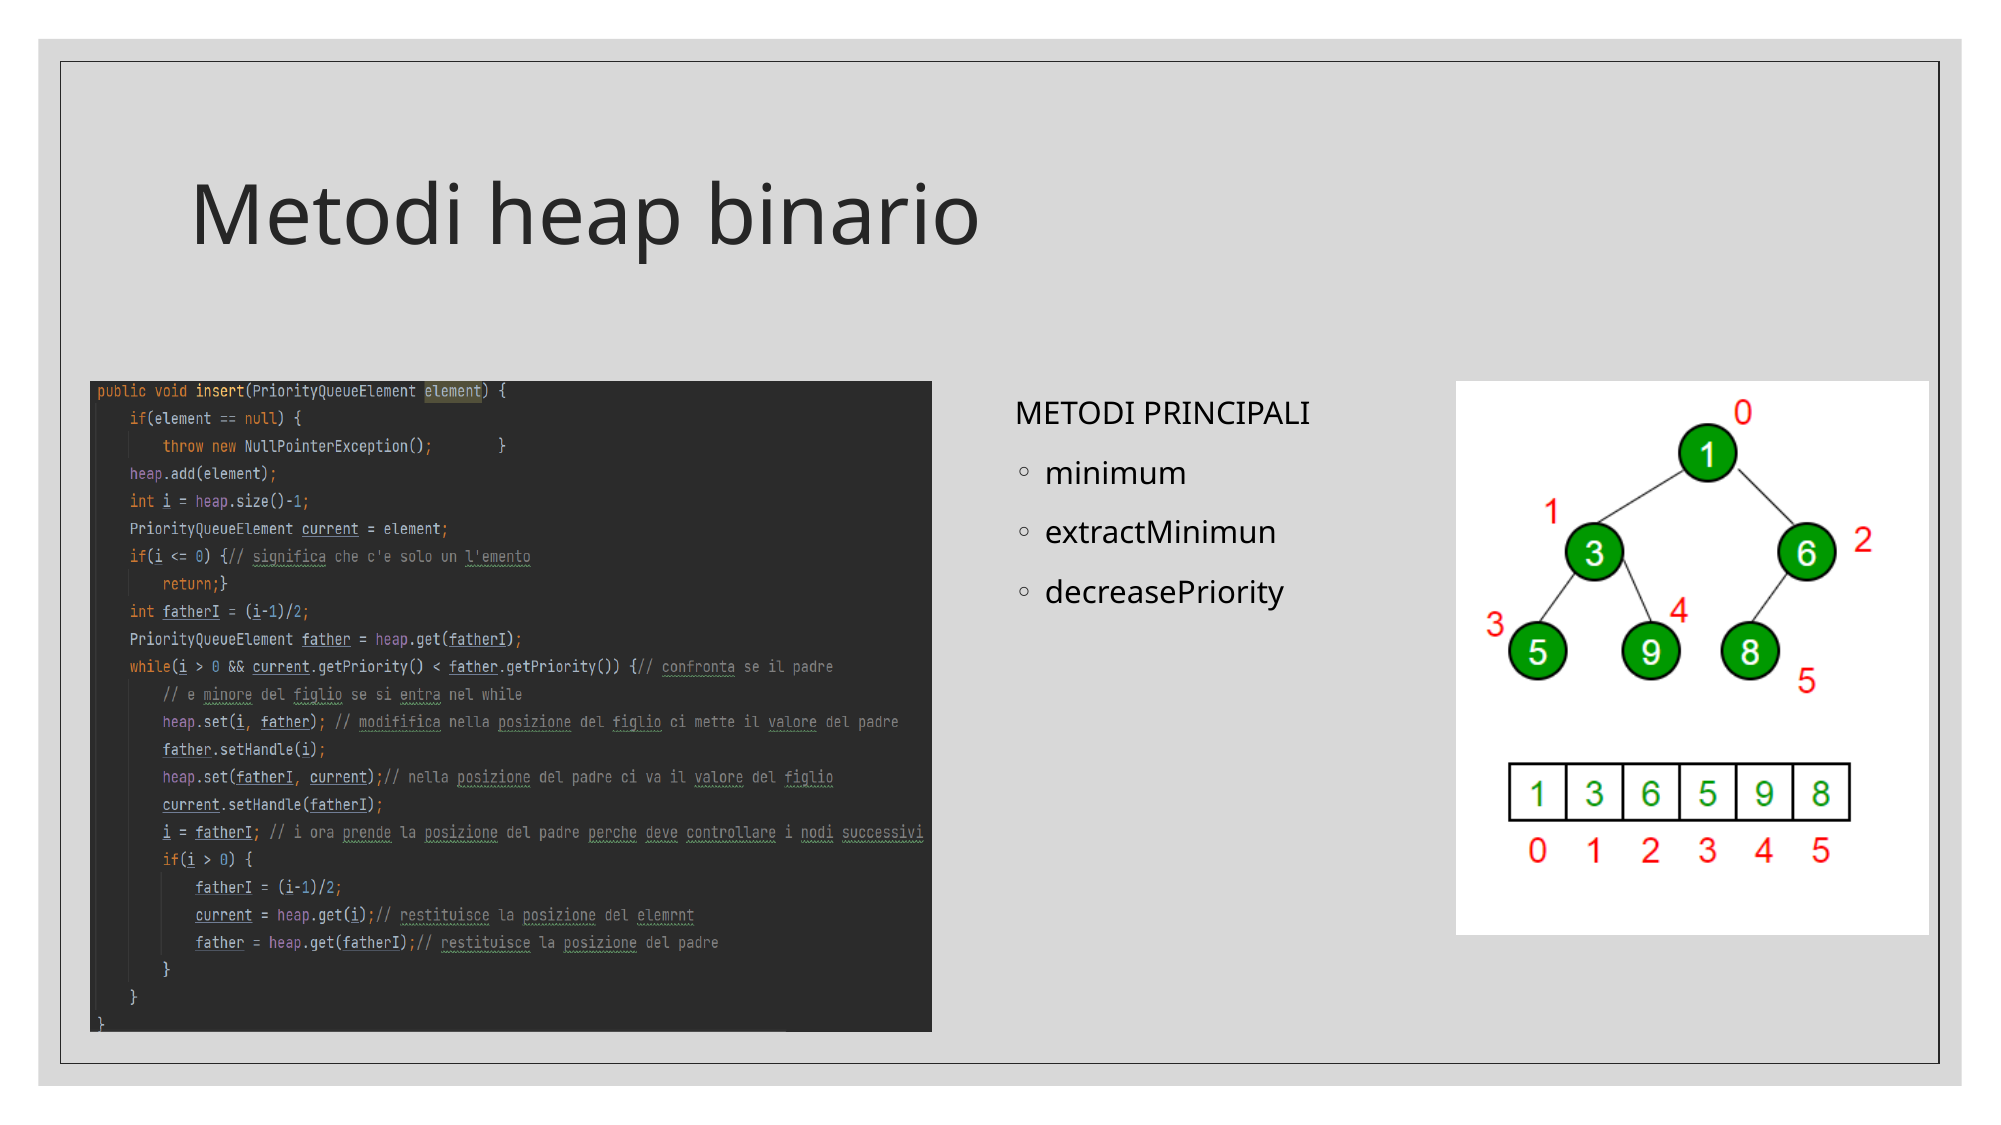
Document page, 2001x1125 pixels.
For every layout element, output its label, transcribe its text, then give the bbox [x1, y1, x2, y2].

picture [90, 381, 932, 1032]
picture [1456, 381, 1929, 936]
list METODI PRINCIPALI minimum extractMinimun decreasePriority [999, 381, 1389, 830]
title Metodi heap binario [174, 105, 1825, 331]
